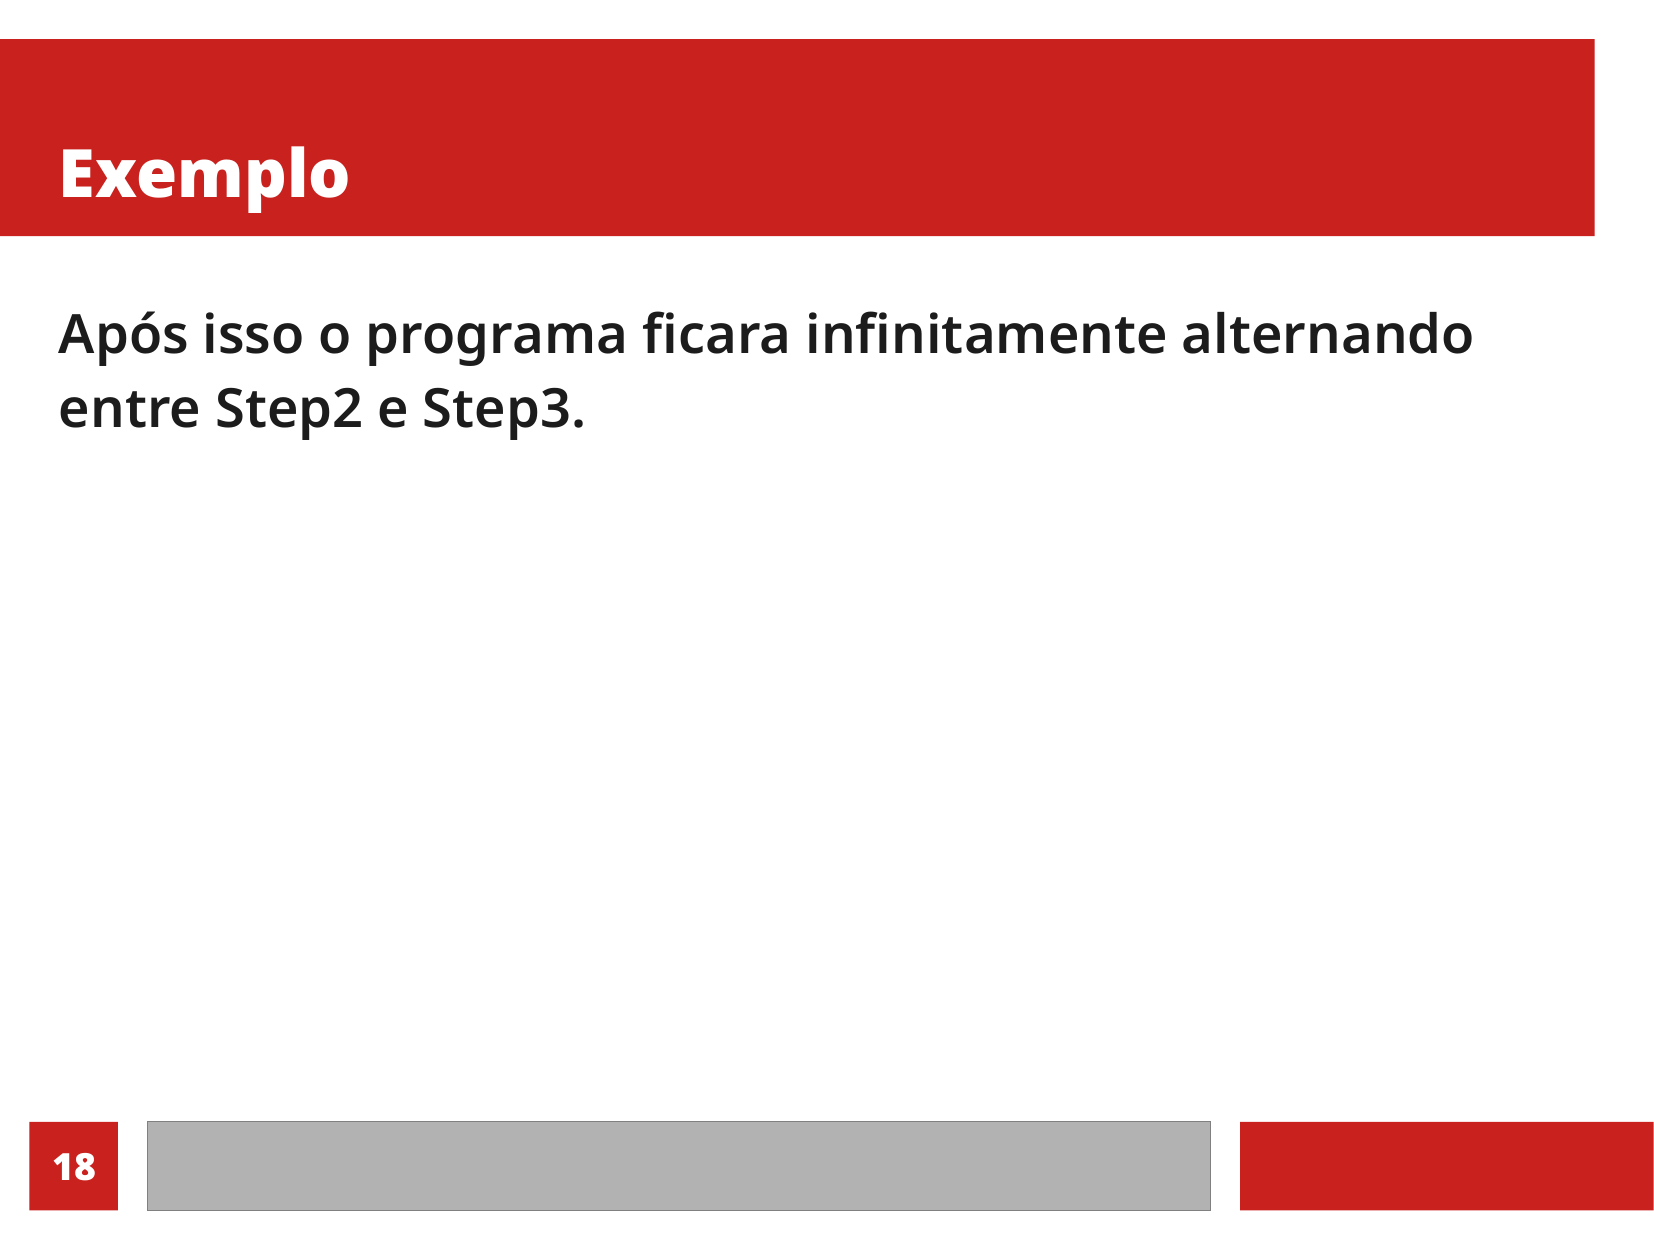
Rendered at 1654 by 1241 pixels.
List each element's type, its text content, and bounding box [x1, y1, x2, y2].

title Exemplo [58, 58, 1595, 217]
list Após isso o programa ficara infinitamente alternando entre Step2 e Step3. [58, 295, 1565, 1063]
